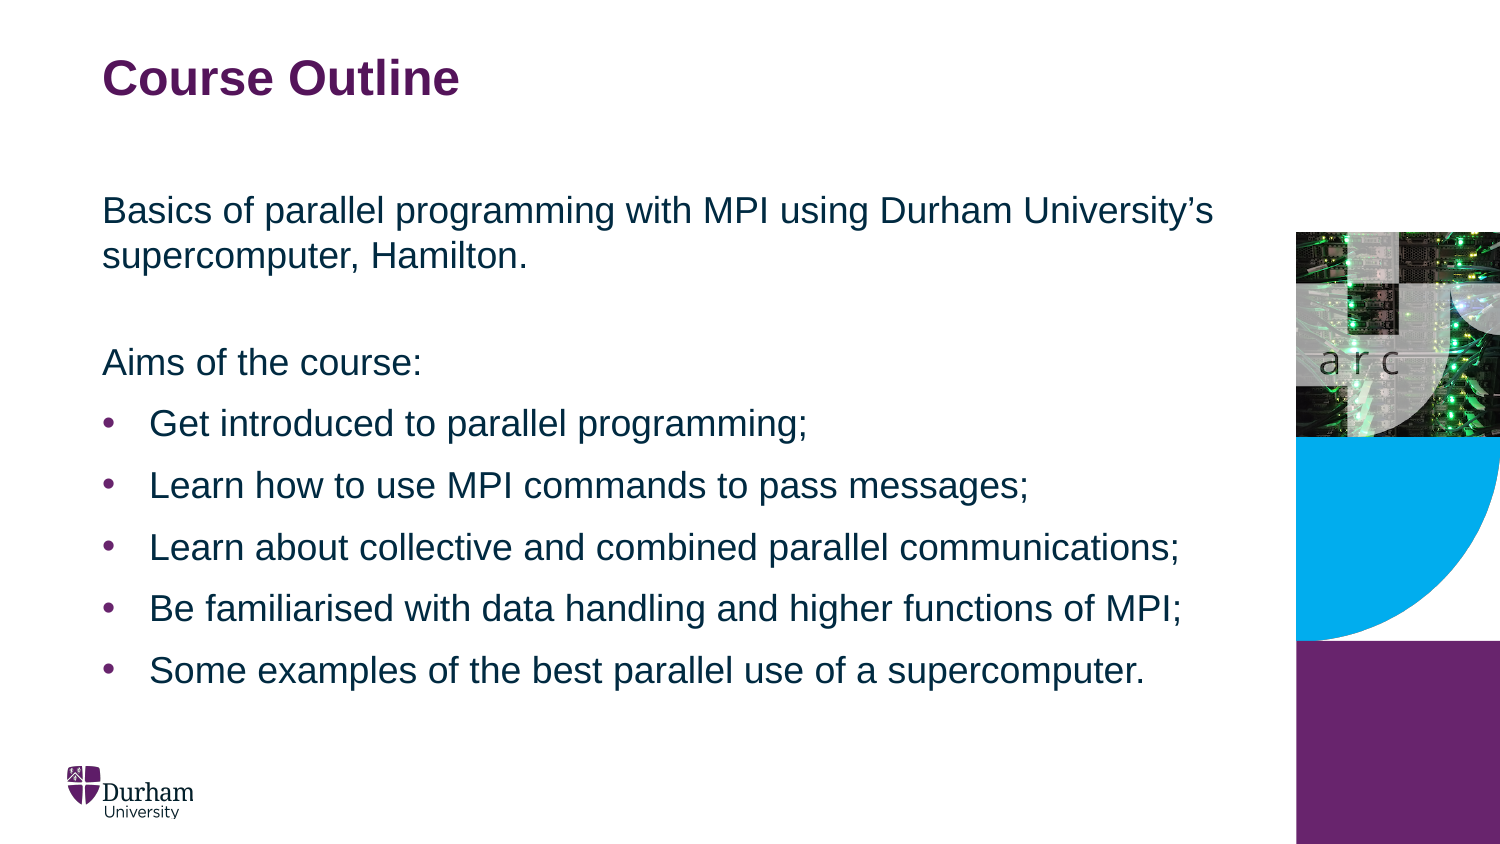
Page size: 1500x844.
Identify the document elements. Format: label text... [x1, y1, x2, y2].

picture [1296, 232, 1500, 436]
picture [67, 766, 193, 819]
picture [1332, 467, 1500, 640]
title Course Outline [101, 45, 1399, 187]
list Basics of parallel programming with MPI using Durham University’s supercomputer, Hamilton. Aims of the course: Get introduced to parallel programming; Learn how to use MPI commands to pass messages; Learn about collective and combined parallel communications; Be familiarised with data handling and higher functions of MPI; Some examples of the best parallel use of a supercomputer. [101, 186, 1296, 524]
text_box [1296, 640, 1500, 844]
